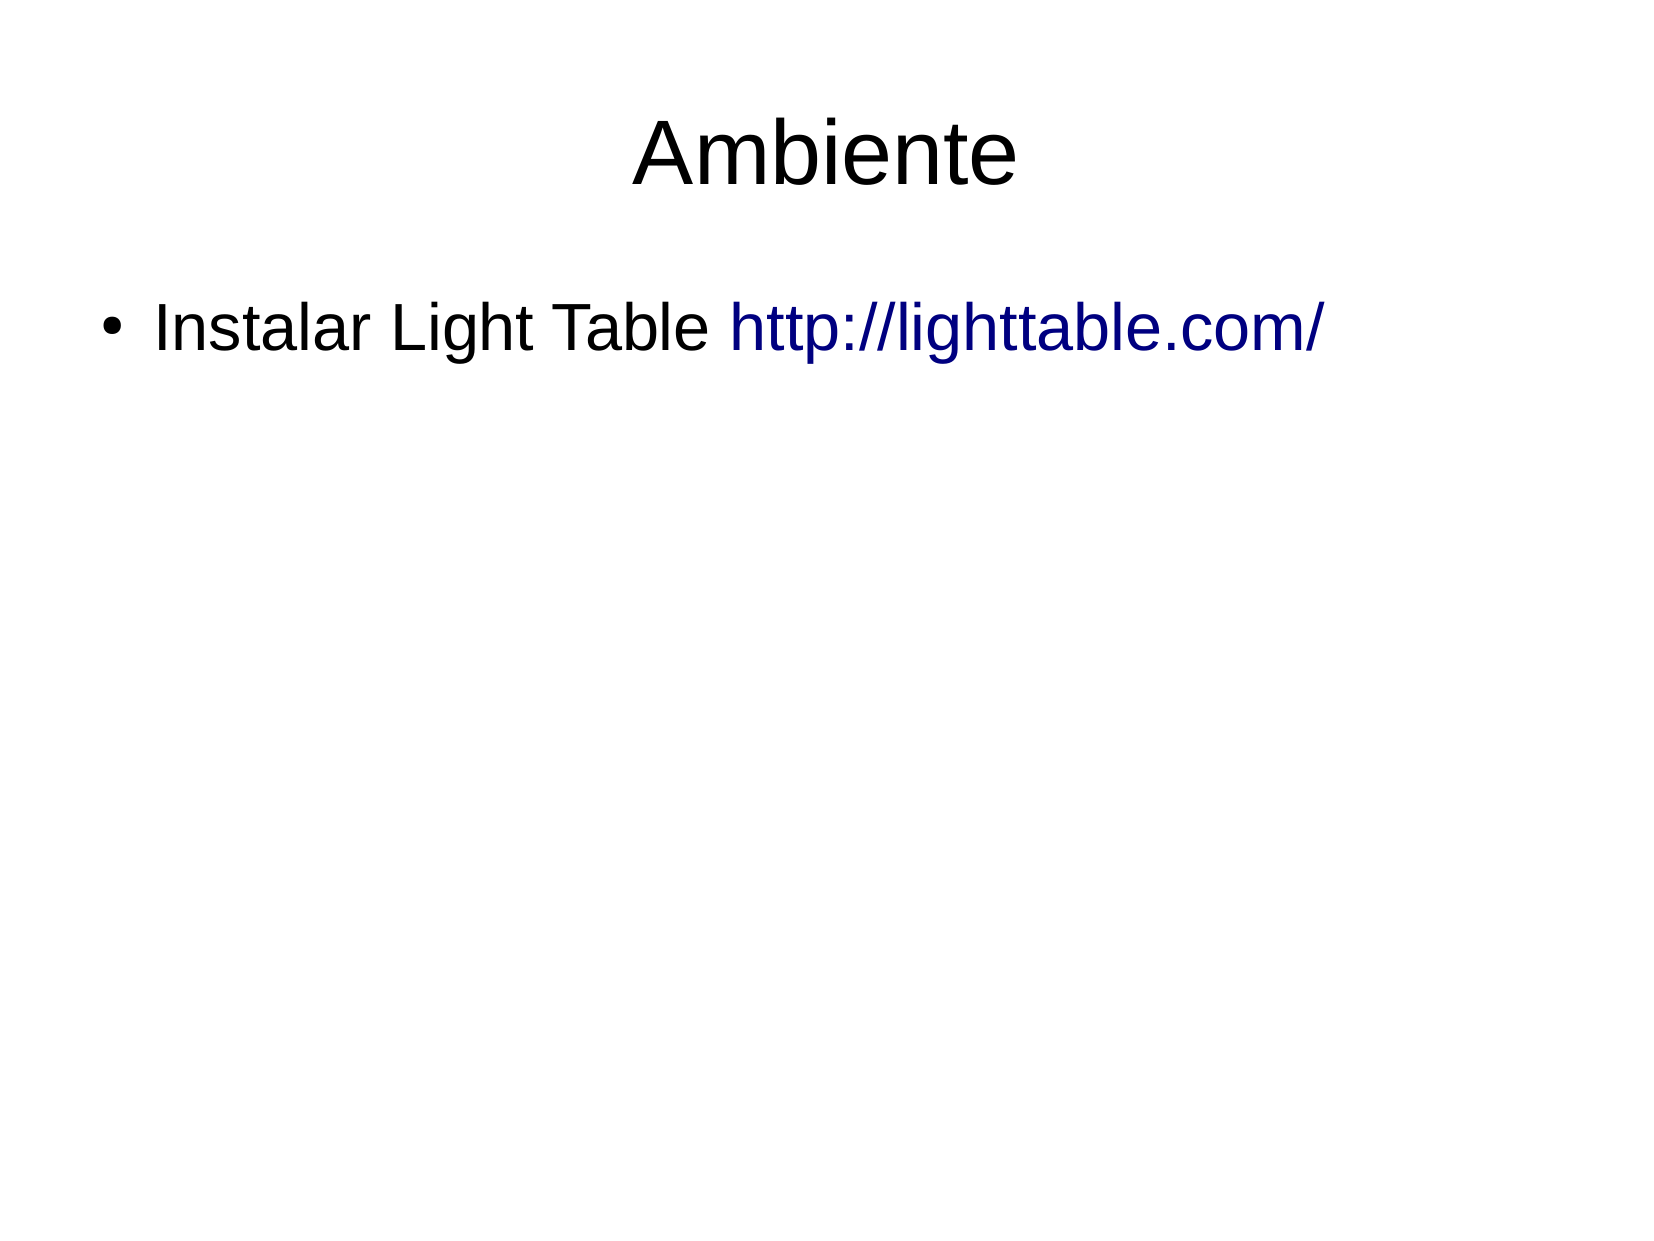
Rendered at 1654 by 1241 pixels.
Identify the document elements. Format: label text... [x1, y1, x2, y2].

title Ambiente [82, 49, 1571, 257]
list Instalar Light Table http://lighttable.com/ [82, 290, 1571, 1010]
